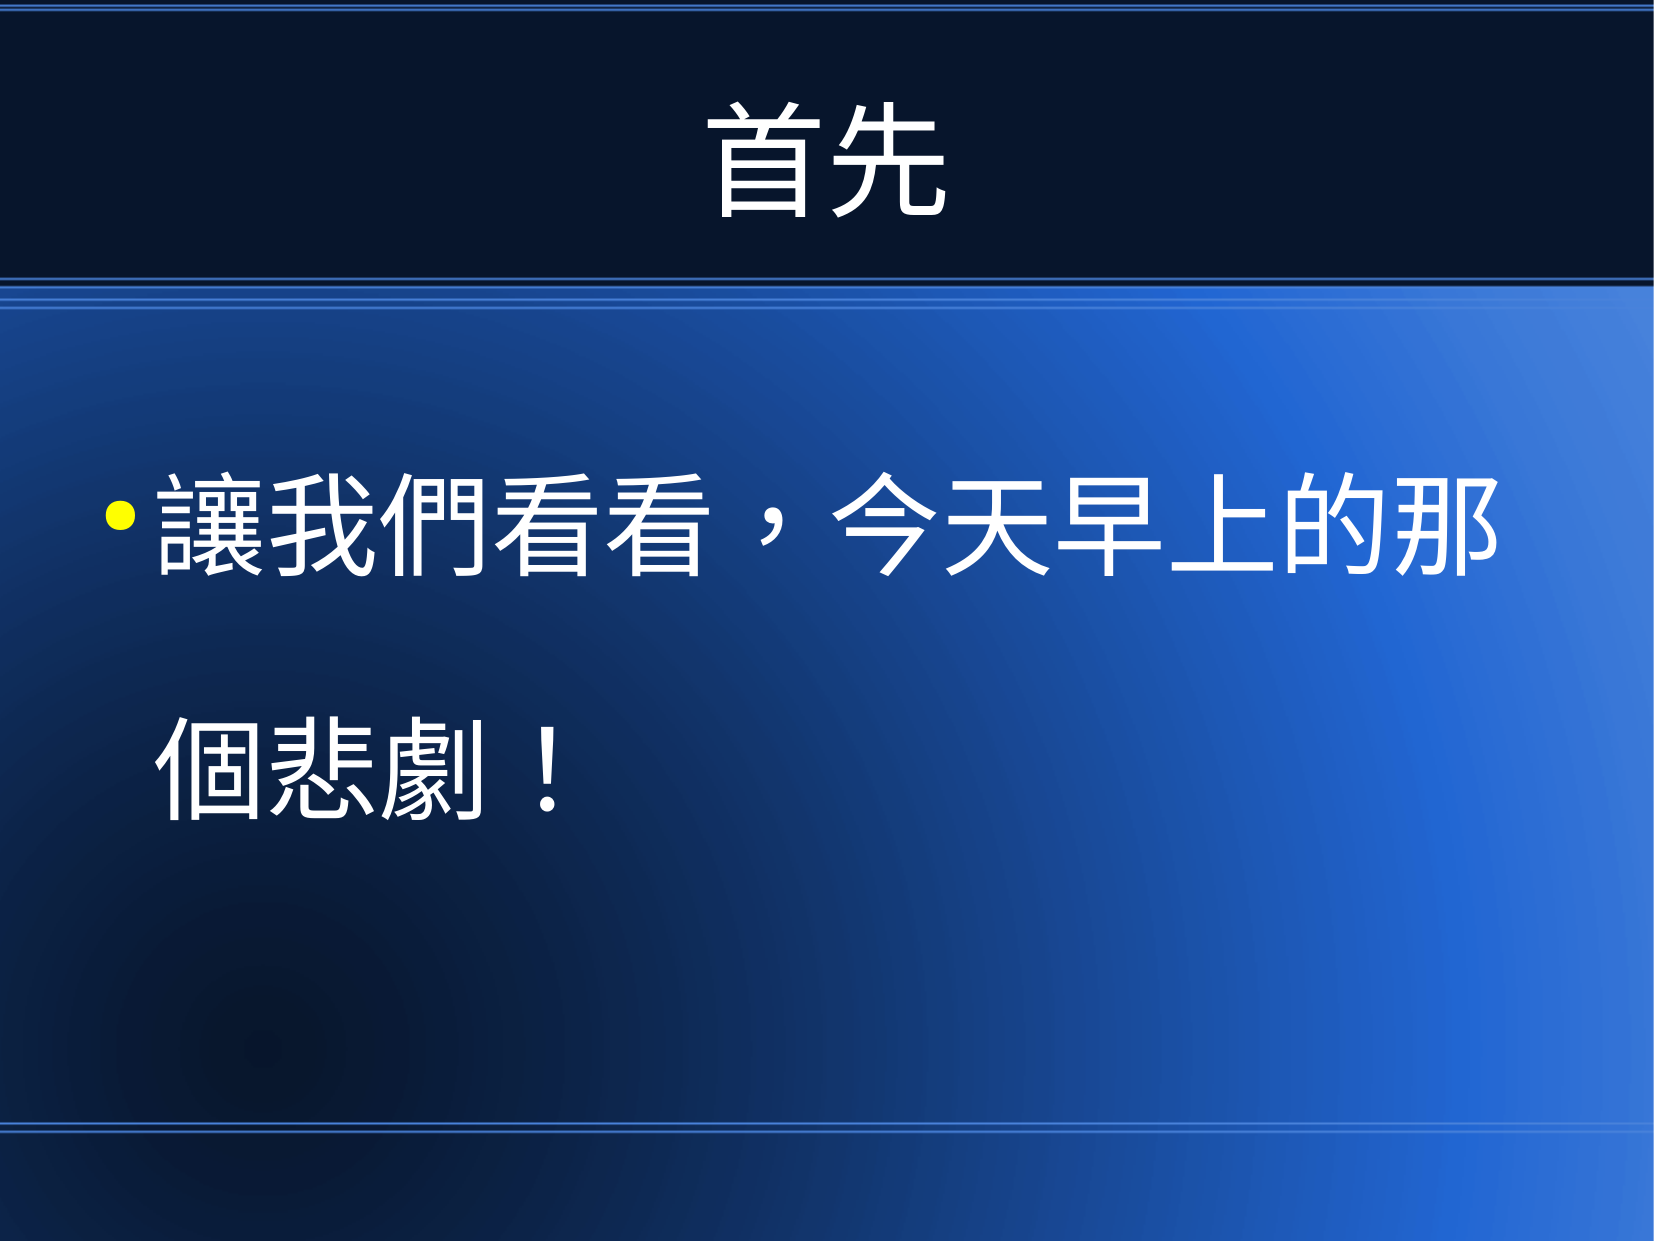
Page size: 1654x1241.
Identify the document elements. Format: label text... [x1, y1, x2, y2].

list 讓我們看看，今天早上的那個悲劇！ [82, 355, 1571, 1241]
title 首先 [82, 49, 1571, 257]
picture [0, 0, 1654, 1241]
